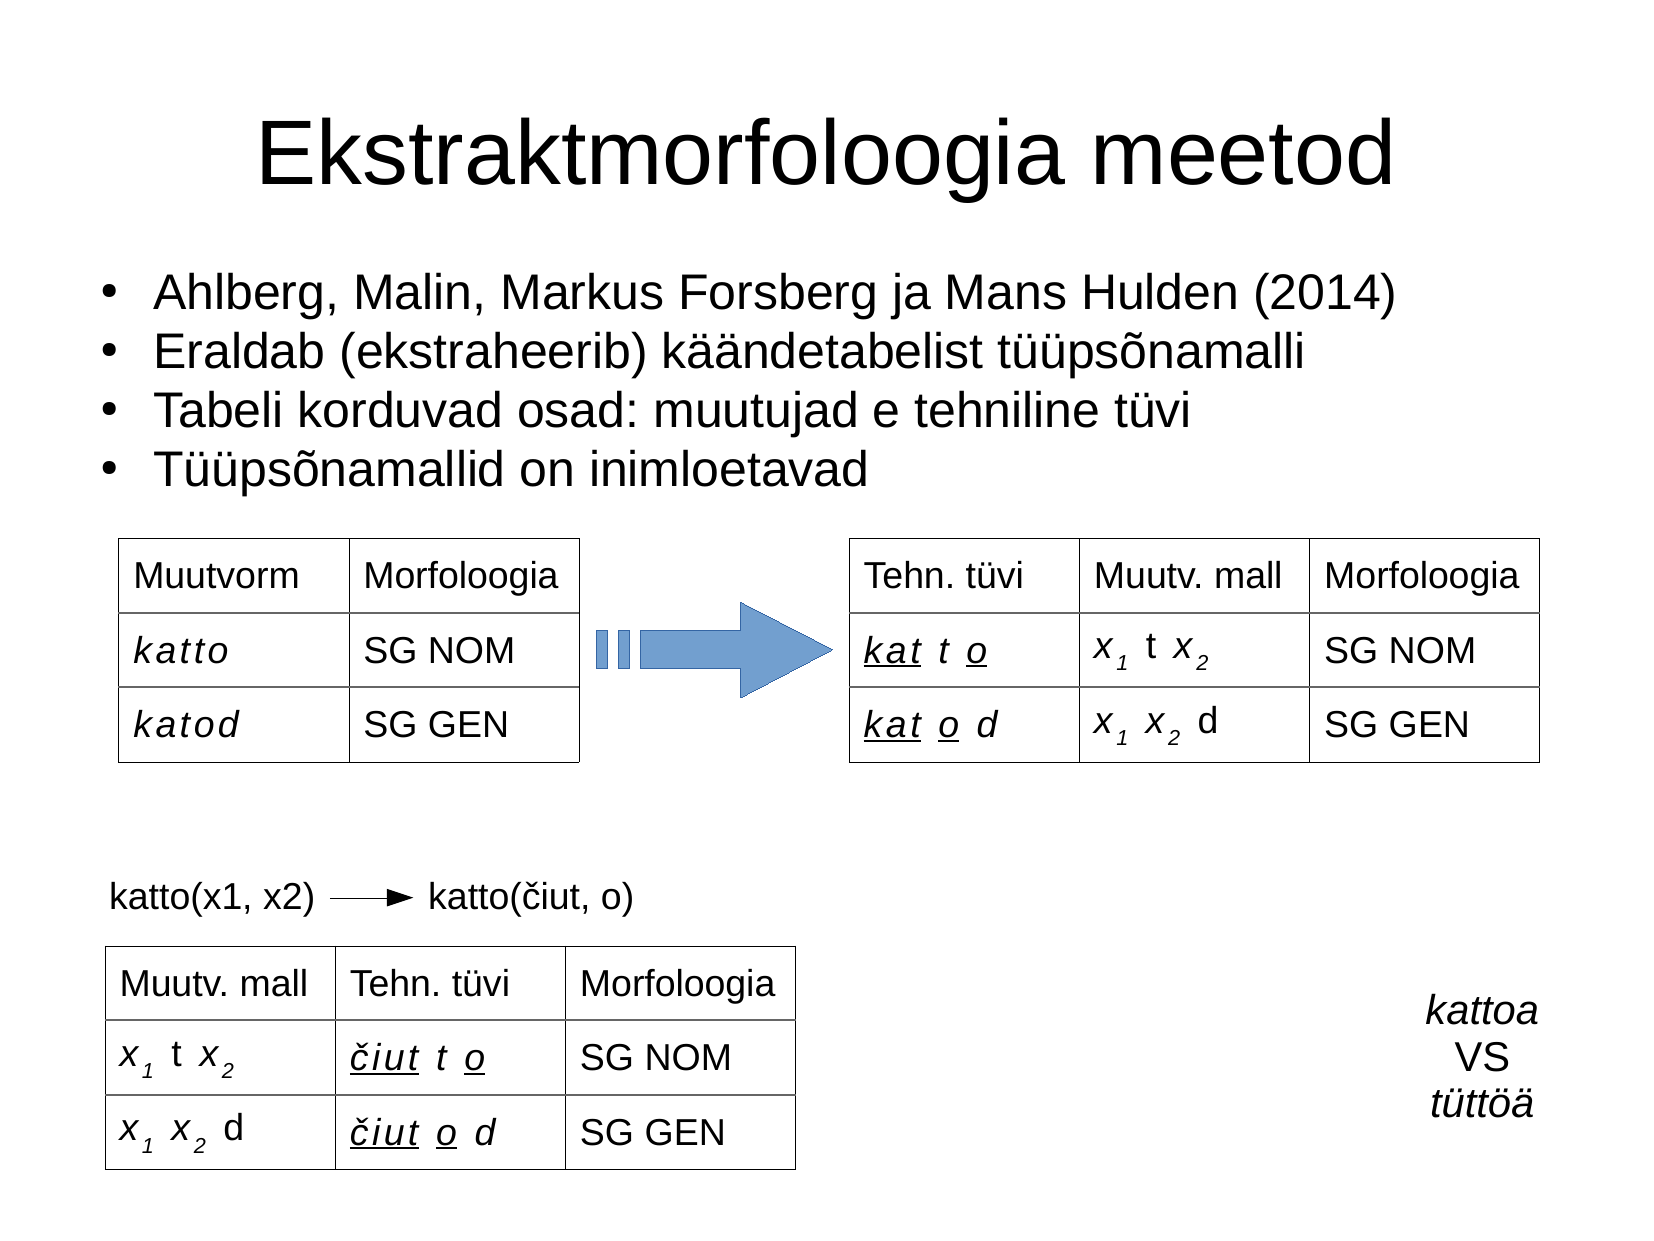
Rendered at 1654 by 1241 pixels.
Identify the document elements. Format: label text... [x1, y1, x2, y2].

text_box [618, 630, 630, 669]
table_header Morfoloogia [1310, 539, 1539, 612]
table_cell kat t o [850, 614, 1079, 686]
text_box kattoa VS tüttöä [1334, 979, 1630, 1134]
table_cell x1 x2 d [1080, 688, 1309, 762]
table_cell x1 x2 d [106, 1096, 335, 1169]
table_cell SG GEN [566, 1096, 795, 1169]
table_header Tehn. tüvi [336, 947, 565, 1019]
table_cell SG GEN [1310, 688, 1539, 762]
table_cell katod [119, 688, 349, 762]
table_cell čiut o d [336, 1096, 565, 1169]
table_header Muutvorm [119, 539, 349, 612]
text_box katto(čiut, o) [413, 868, 650, 925]
table_cell SG GEN [350, 688, 579, 762]
table_cell katto [119, 614, 349, 686]
title Ekstraktmorfoloogia meetod [82, 49, 1571, 257]
table_cell SG NOM [566, 1021, 795, 1094]
chart [776, 597, 895, 657]
table_header Muutv. mall [1080, 539, 1309, 612]
list Ahlberg, Malin, Markus Forsberg ja Mans Hulden (2014) Eraldab (ekstraheerib) käändetabelist tüüpsõnamalli Tabeli korduvad osad: muutujad e tehniline tüvi Tüüpsõnamallid on inimloetavad [82, 290, 1571, 1010]
table_header Tehn. tüvi [850, 539, 1079, 612]
table_cell čiut t o [336, 1021, 565, 1094]
table_cell SG NOM [350, 614, 579, 686]
table_header Morfoloogia [350, 539, 579, 612]
table_cell x1 t x2 [1080, 614, 1309, 686]
table_header Muutv. mall [106, 947, 335, 1019]
text_box [596, 630, 608, 669]
text_box [640, 602, 819, 698]
text_box katto(x1, x2) [94, 868, 330, 925]
table_cell x1 t x2 [106, 1021, 335, 1094]
table_cell kat o d [850, 688, 1079, 762]
table_cell SG NOM [1310, 614, 1539, 686]
table_header Morfoloogia [566, 947, 795, 1019]
